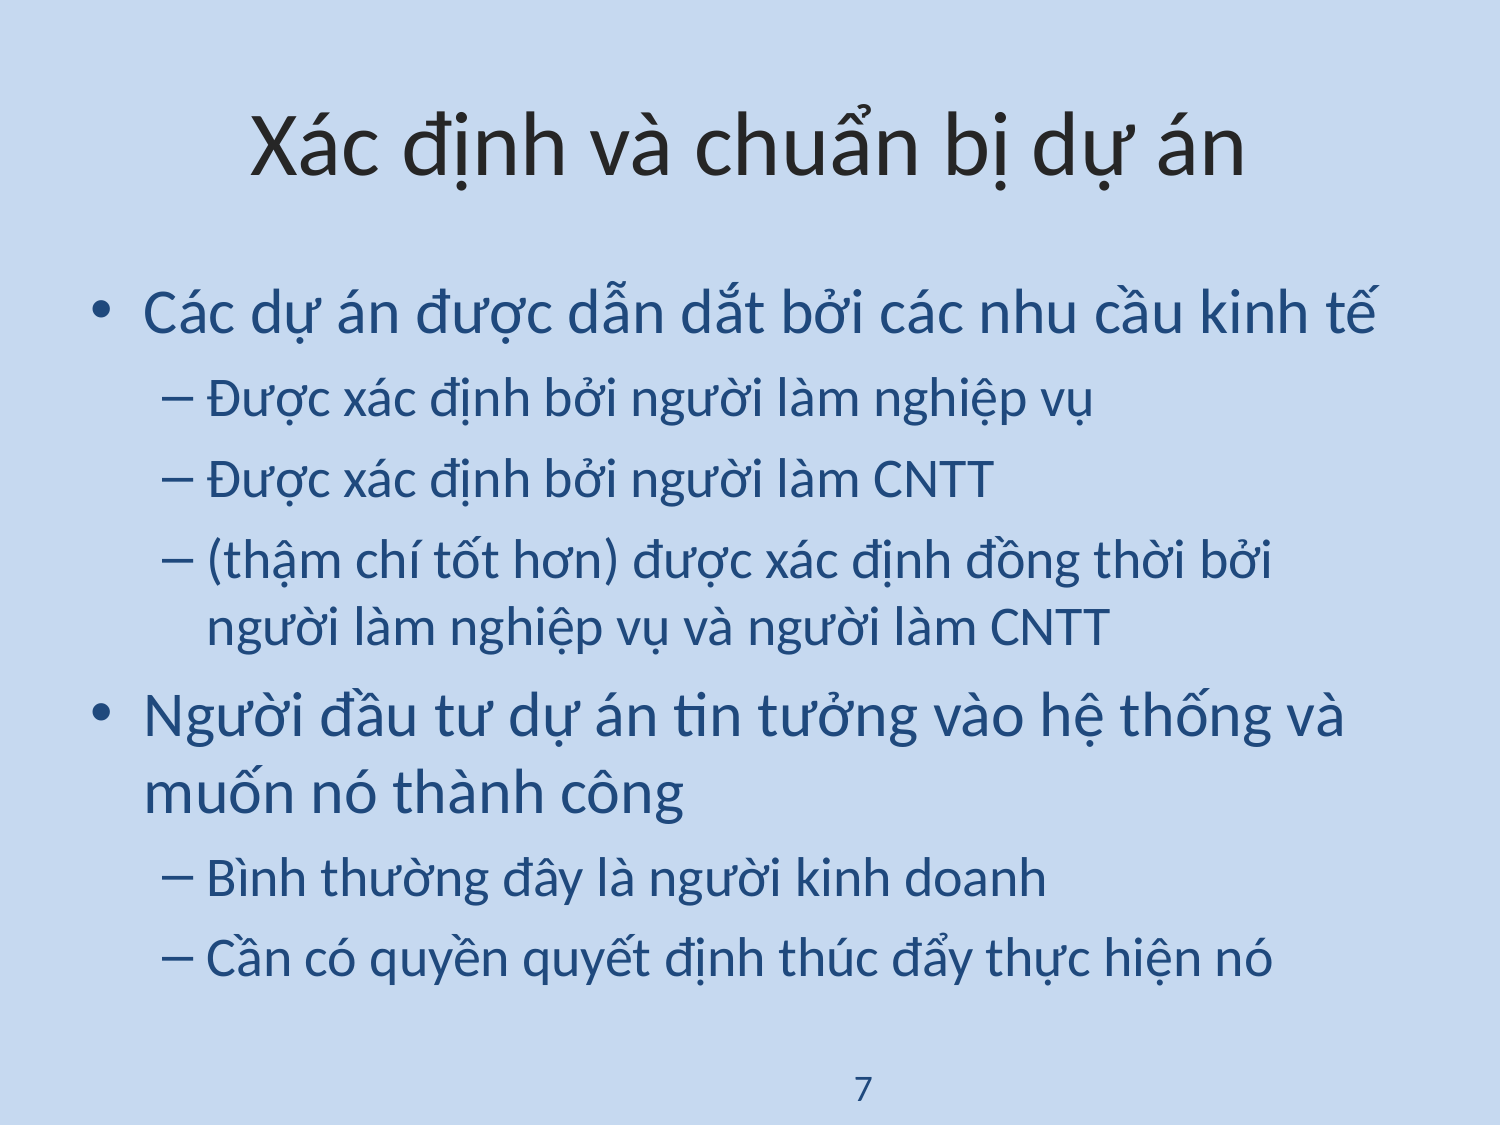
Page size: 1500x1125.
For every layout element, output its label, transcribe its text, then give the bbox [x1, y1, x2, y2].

list Các dự án được dẫn dắt bởi các nhu cầu kinh tế Được xác định bởi người làm nghiệp vụ Được xác định bởi người làm CNTT (thậm chí tốt hơn) được xác định đồng thời bởi người làm nghiệp vụ và người làm CNTT Người đầu tư dự án tin tưởng vào hệ thống và muốn nó thành công Bình thường đây là người kinh doanh Cần có quyền quyết định thúc đẩy thực hiện nó [75, 262, 1426, 1005]
title Xác định và chuẩn bị dự án [75, 45, 1426, 233]
